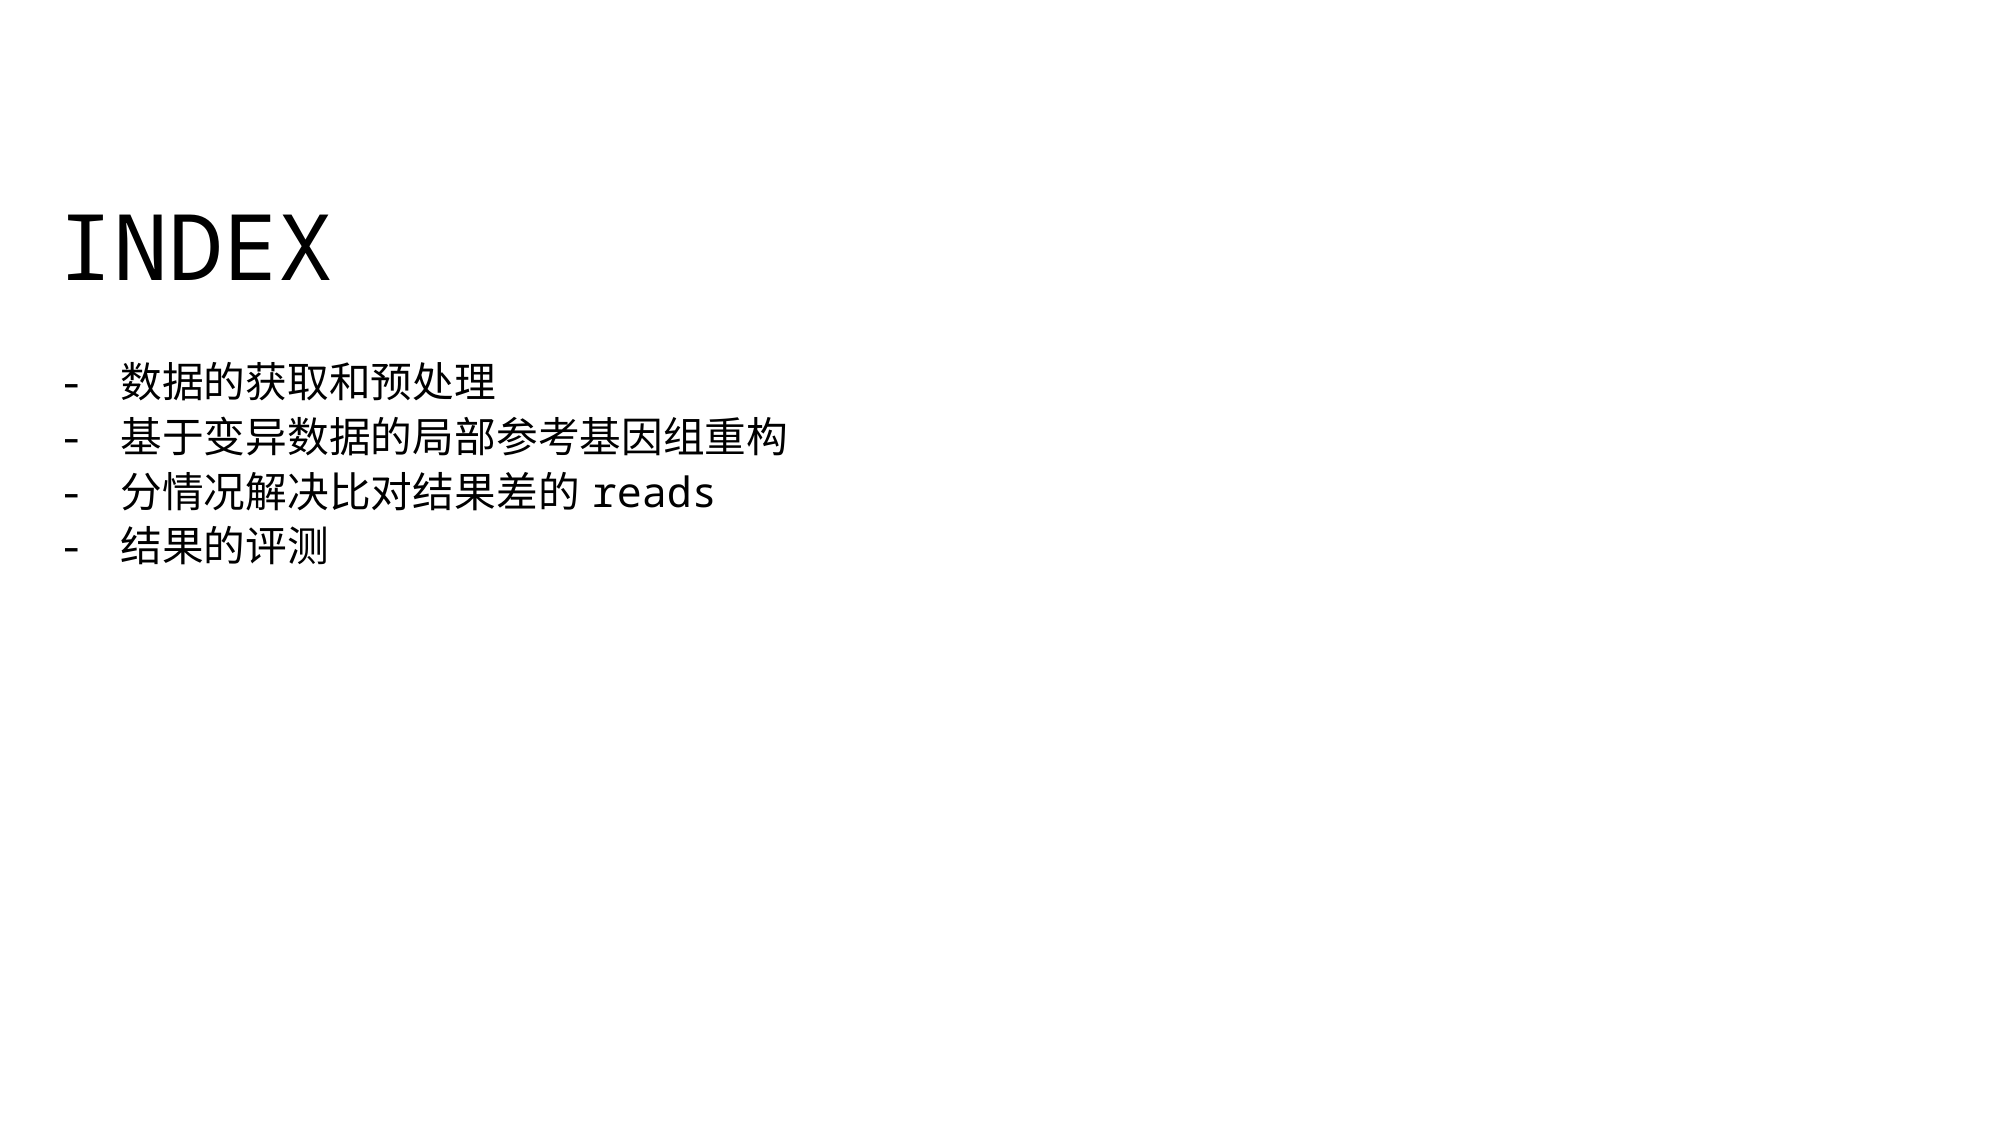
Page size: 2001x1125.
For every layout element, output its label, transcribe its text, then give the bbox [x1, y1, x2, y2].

title INDEX - 数据的获取和预处理 - 基于变异数据的局部参考基因组重构 - 分情况解决比对结果差的reads - 结果的评测 [44, 47, 1077, 716]
